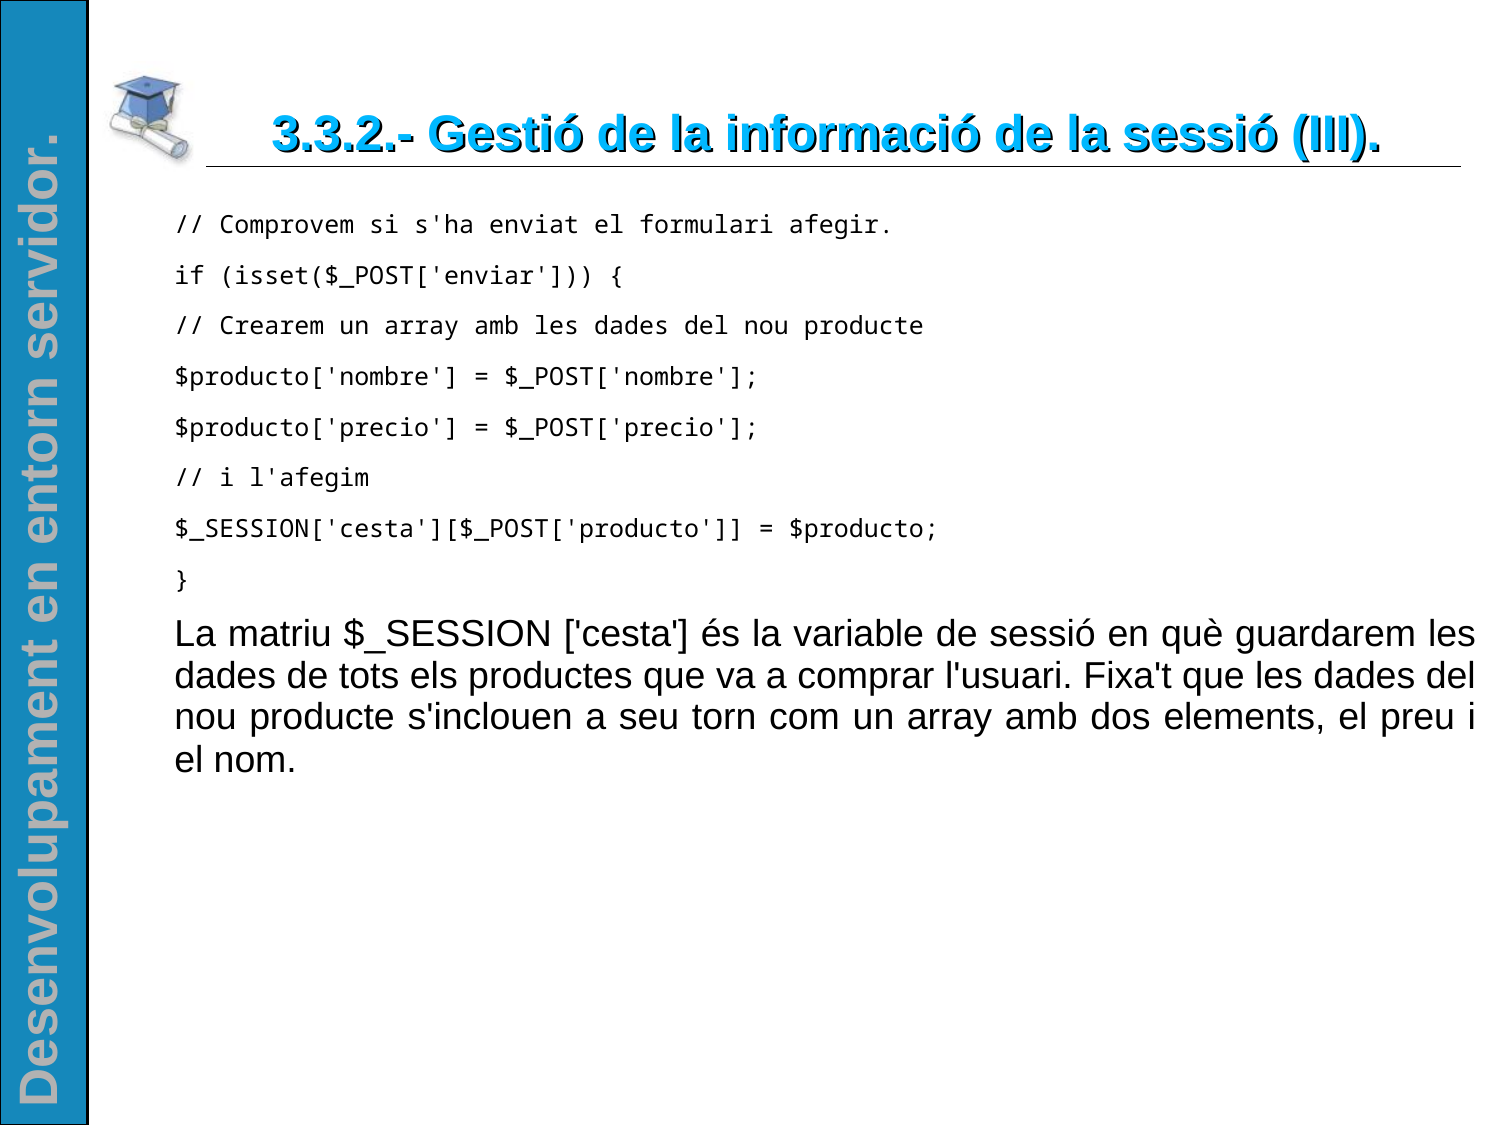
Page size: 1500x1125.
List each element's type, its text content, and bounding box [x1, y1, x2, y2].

list // Comprovem si s'ha enviat el formulari afegir. if (isset($_POST['enviar'])) { // Crearem un array amb les dades del nou producte $producto['nombre'] = $_POST['nombre']; $producto['precio'] = $_POST['precio']; // i l'afegim $_SESSION['cesta'][$_POST['producto']] = $producto; } La matriu $_SESSION ['cesta'] és la variable de sessió en què guardarem les dades de tots els productes que va a comprar l'usuari. Fixa't que les dades del nou producte s'inclouen a seu torn com un array amb dos elements, el preu i el nom. [118, 206, 1477, 1093]
title 3.3.2.- Gestió de la informació de la sessió (III). [206, 88, 1447, 178]
picture [93, 61, 206, 174]
